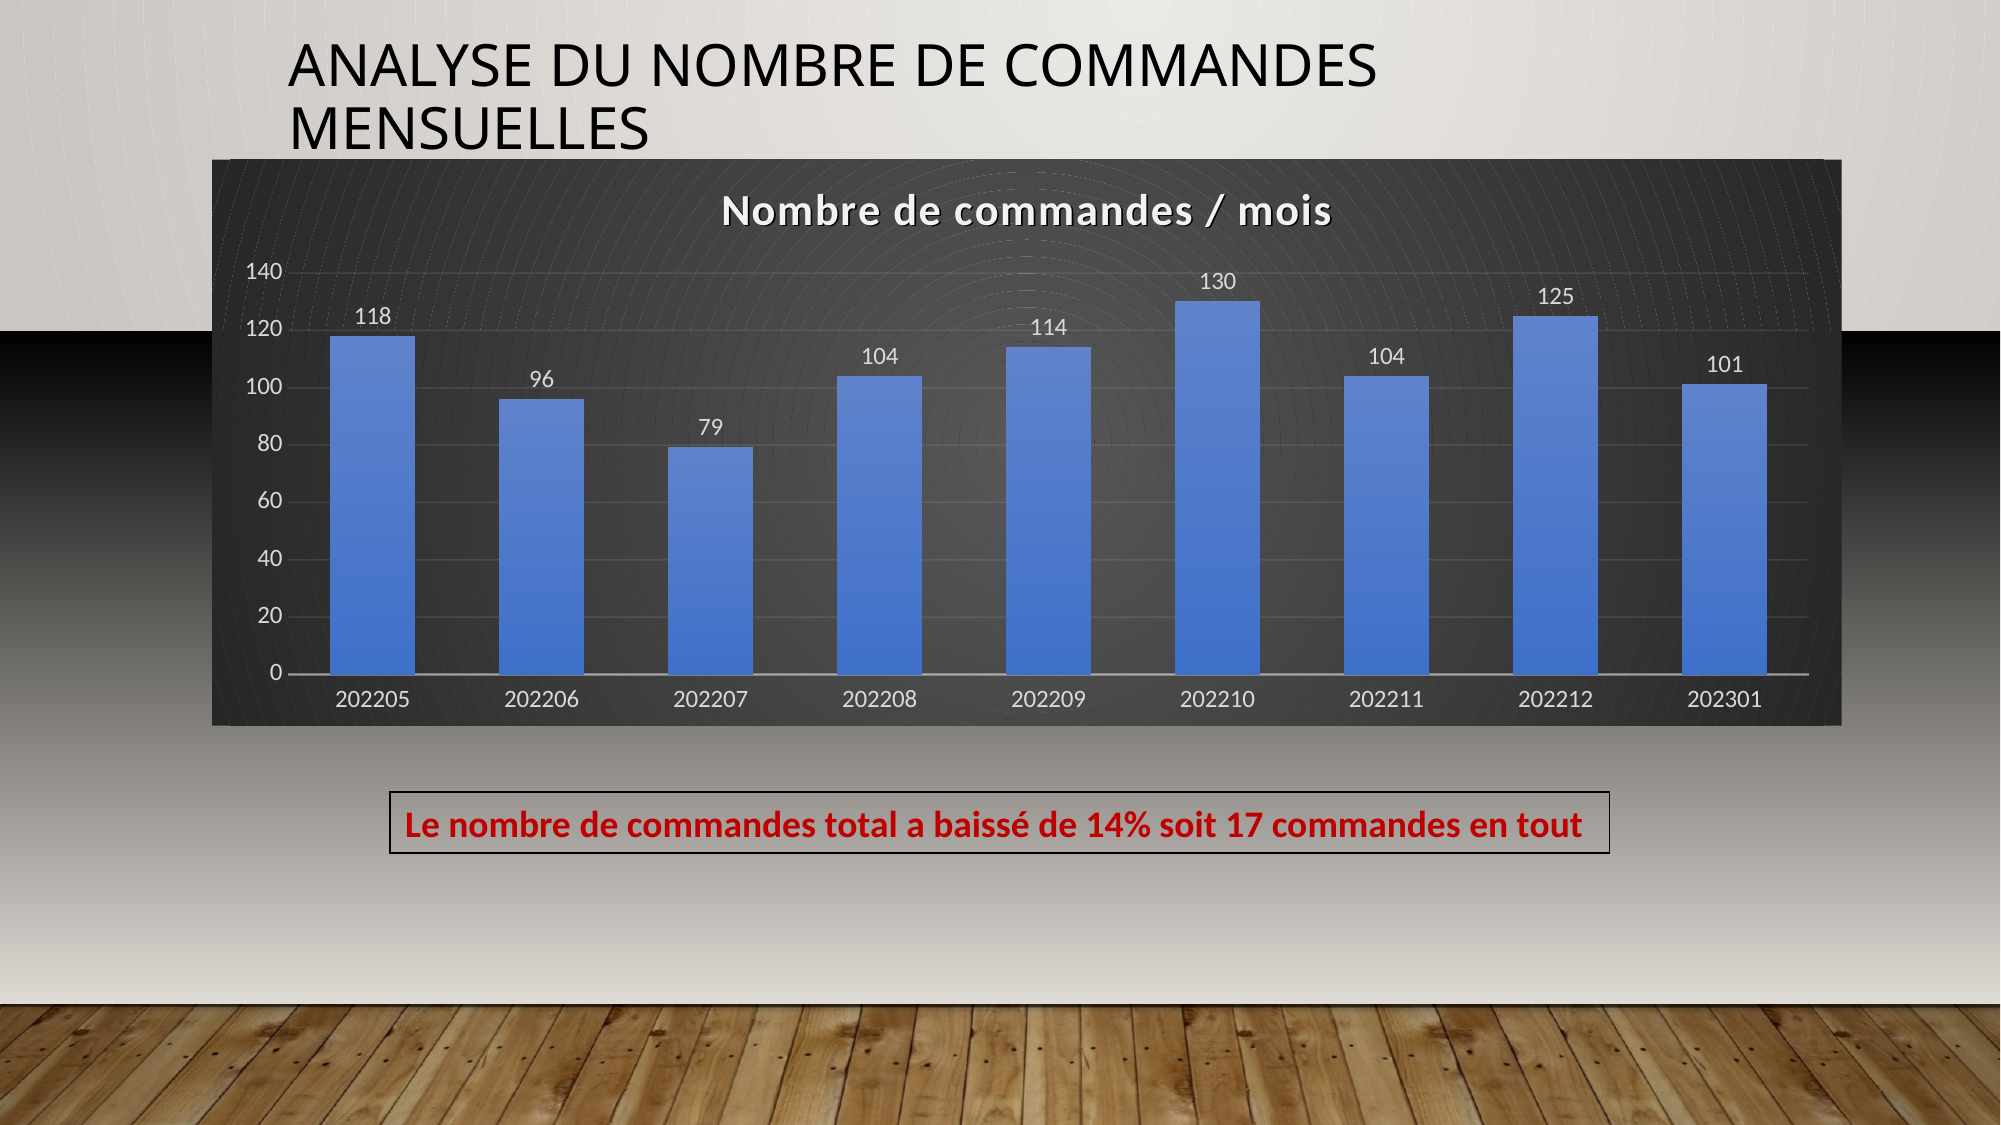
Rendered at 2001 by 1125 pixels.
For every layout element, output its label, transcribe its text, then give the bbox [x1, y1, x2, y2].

title Analyse du nombre de commandes mensuelles [274, 28, 1727, 116]
text_box Le nombre de commandes total a baissé de 14% soit 17 commandes en tout [390, 792, 1610, 853]
chart [212, 159, 1842, 726]
